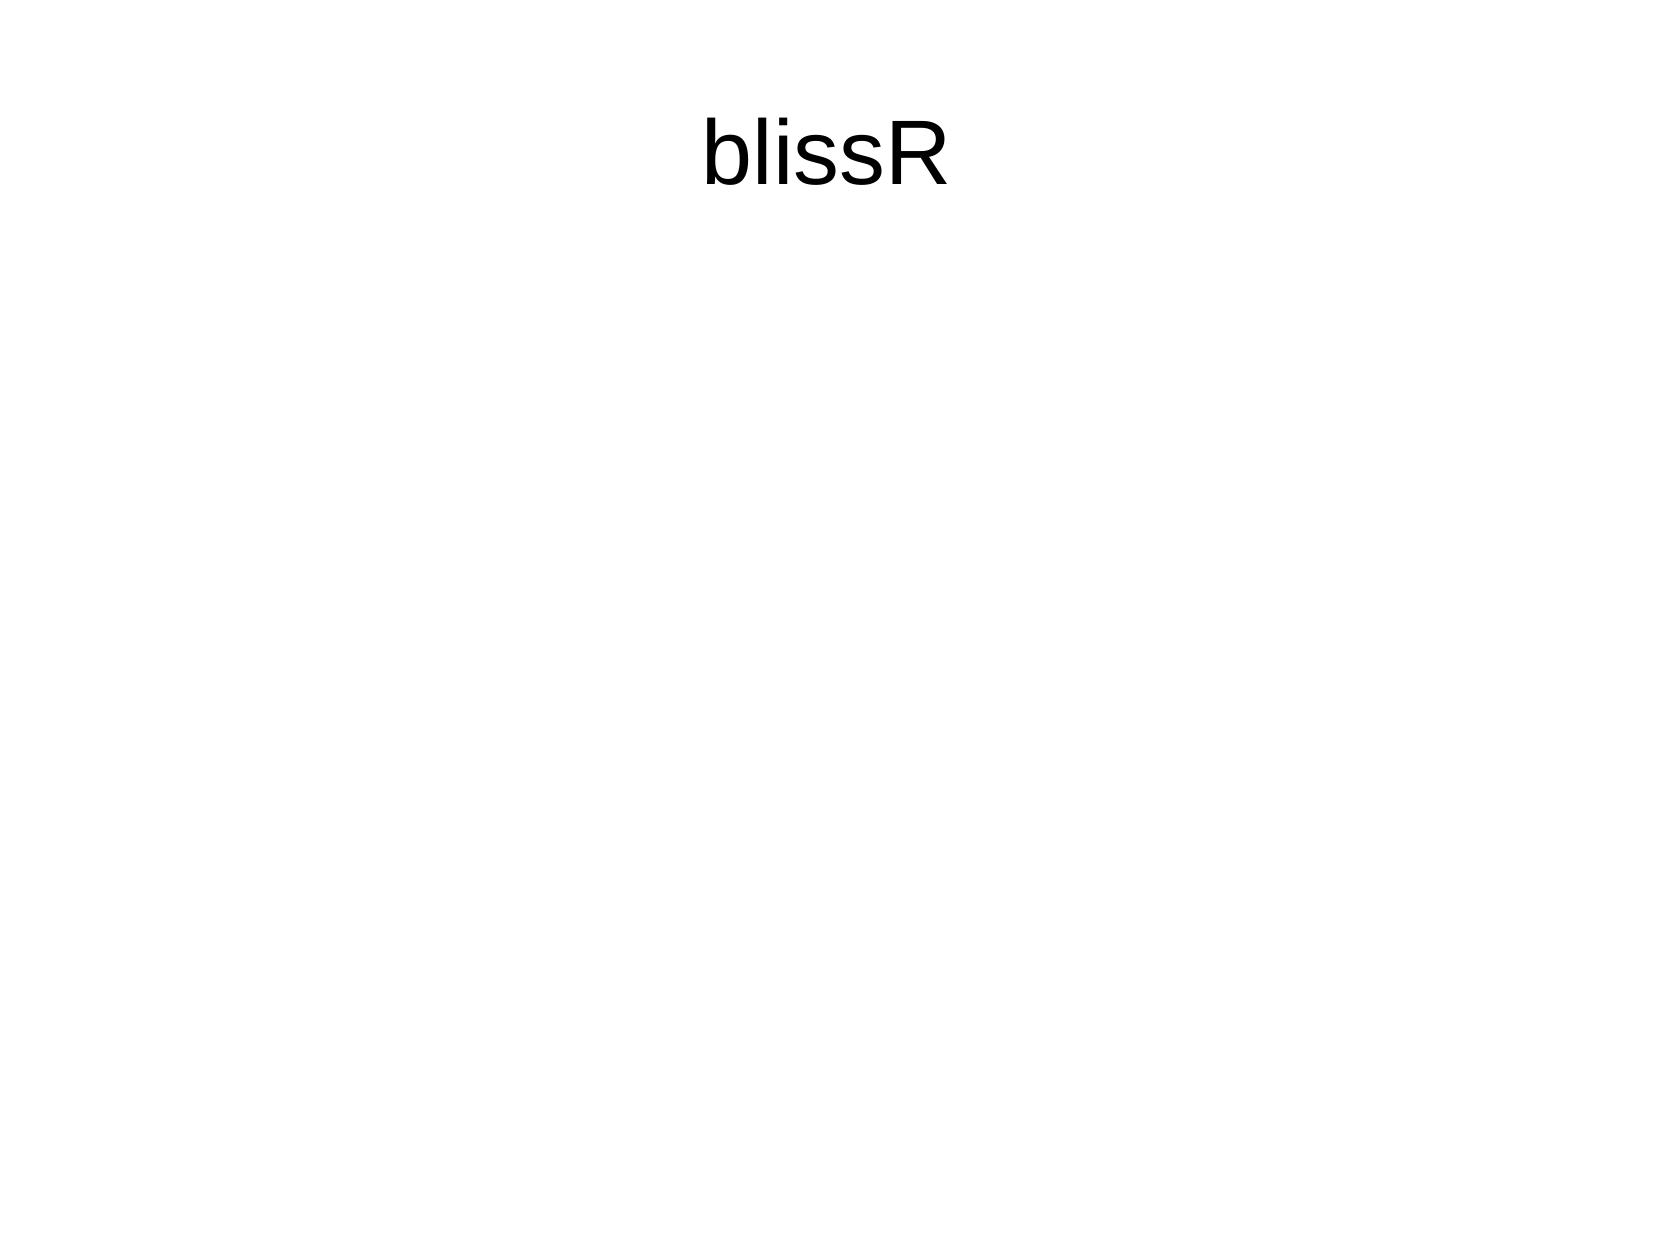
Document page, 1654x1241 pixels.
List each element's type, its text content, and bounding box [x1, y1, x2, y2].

title blissR [82, 49, 1571, 257]
